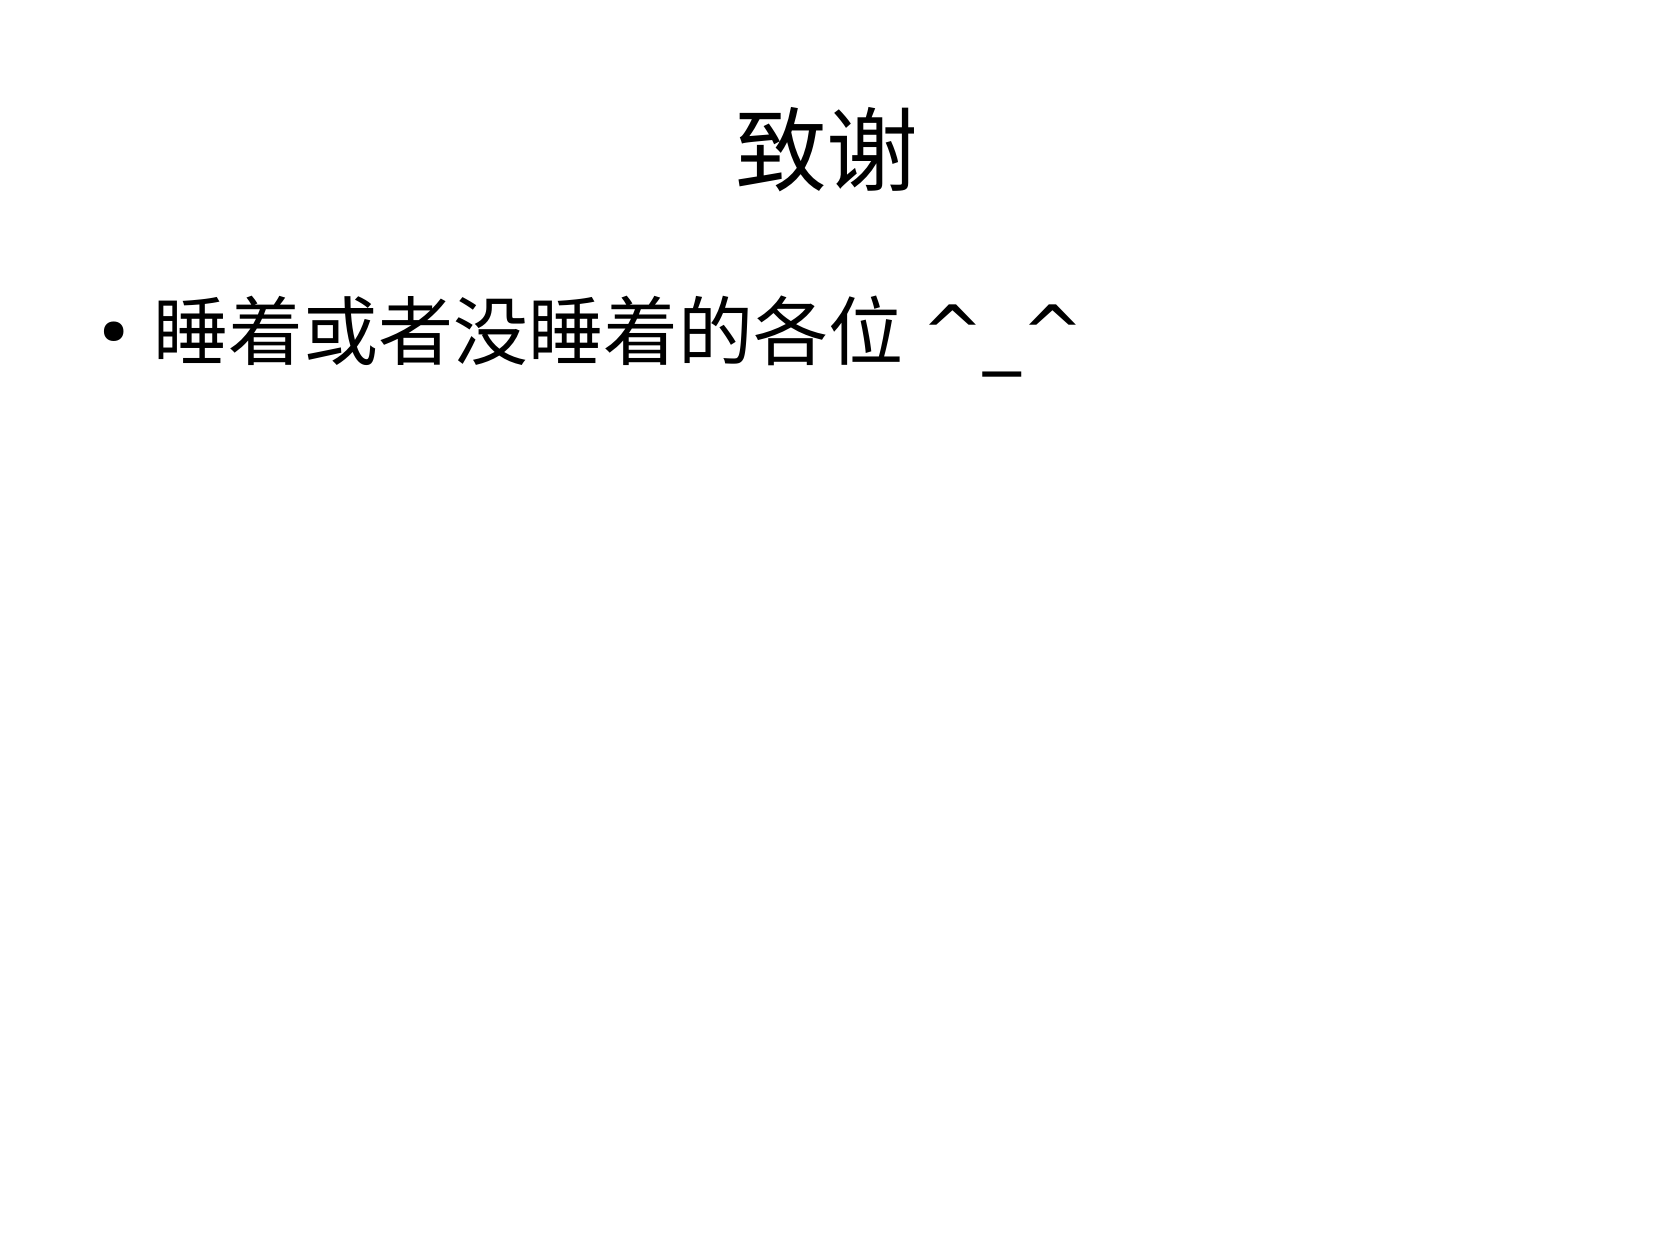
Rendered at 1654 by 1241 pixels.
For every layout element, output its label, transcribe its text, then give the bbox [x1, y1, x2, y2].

list 睡着或者没睡着的各位^_^ [82, 290, 1538, 1010]
title 致谢 [82, 49, 1571, 257]
